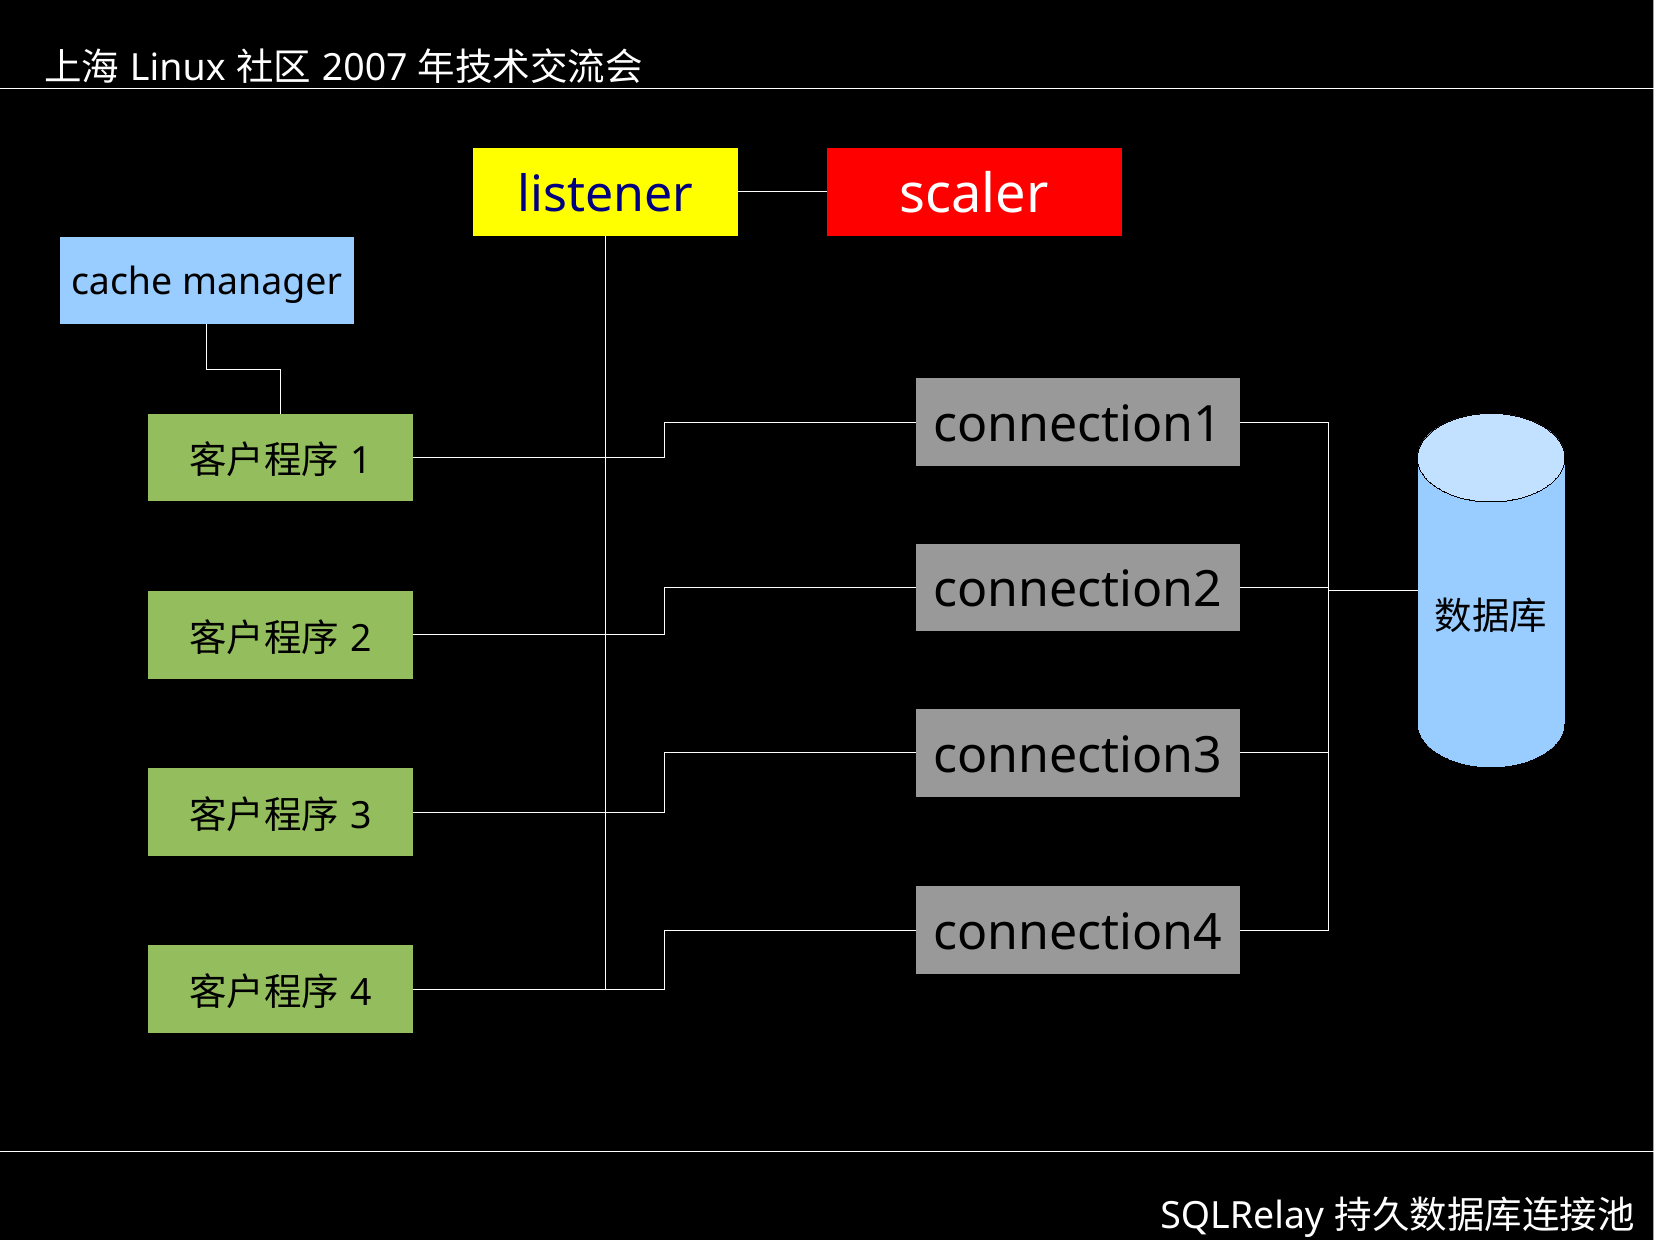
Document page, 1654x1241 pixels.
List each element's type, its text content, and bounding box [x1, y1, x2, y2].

text_box listener [472, 147, 739, 237]
text_box SQLRelay持久数据库连接池 [1145, 1177, 1633, 1231]
text_box connection4 [915, 885, 1241, 975]
text_box 客户程序2 [147, 590, 414, 680]
text_box 客户程序1 [147, 413, 414, 502]
text_box 客户程序3 [147, 767, 414, 857]
text_box connection1 [915, 377, 1241, 467]
text_box 客户程序4 [147, 944, 414, 1034]
text_box connection2 [915, 543, 1241, 632]
text_box 数据库 [1417, 458, 1566, 768]
text_box scaler [826, 147, 1123, 237]
text_box 上海Linux社区2007年技术交流会 [29, 29, 633, 82]
text_box connection3 [915, 708, 1241, 798]
text_box cache manager [59, 236, 355, 325]
